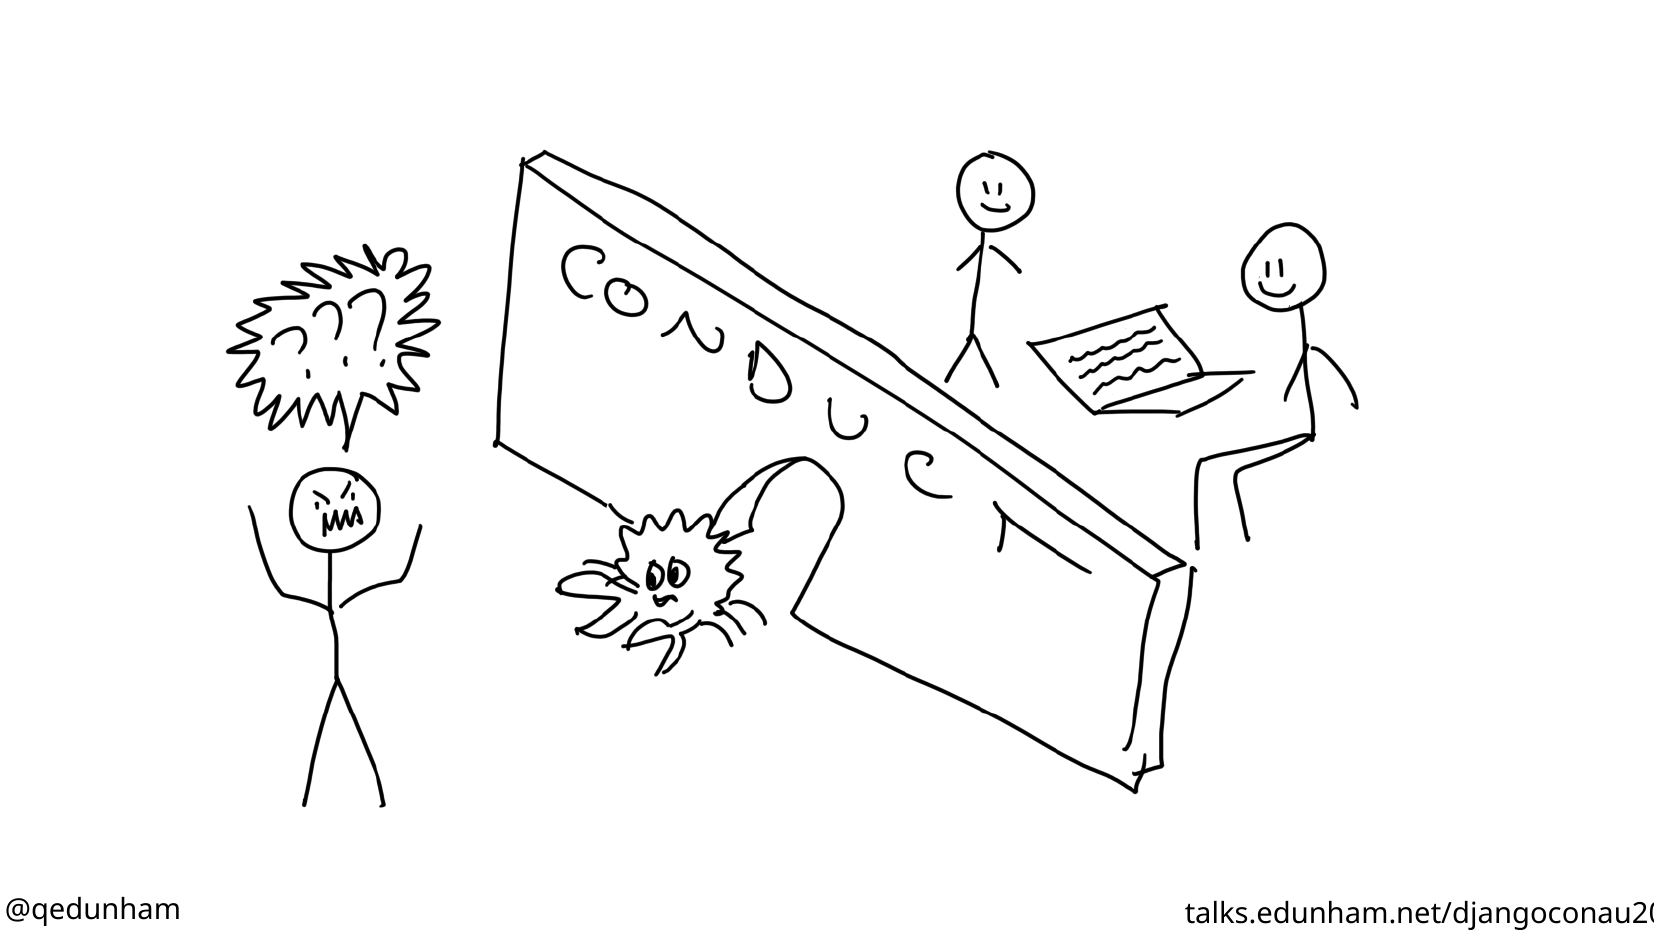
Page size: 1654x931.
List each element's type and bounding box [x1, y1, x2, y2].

picture [225, 149, 1359, 808]
